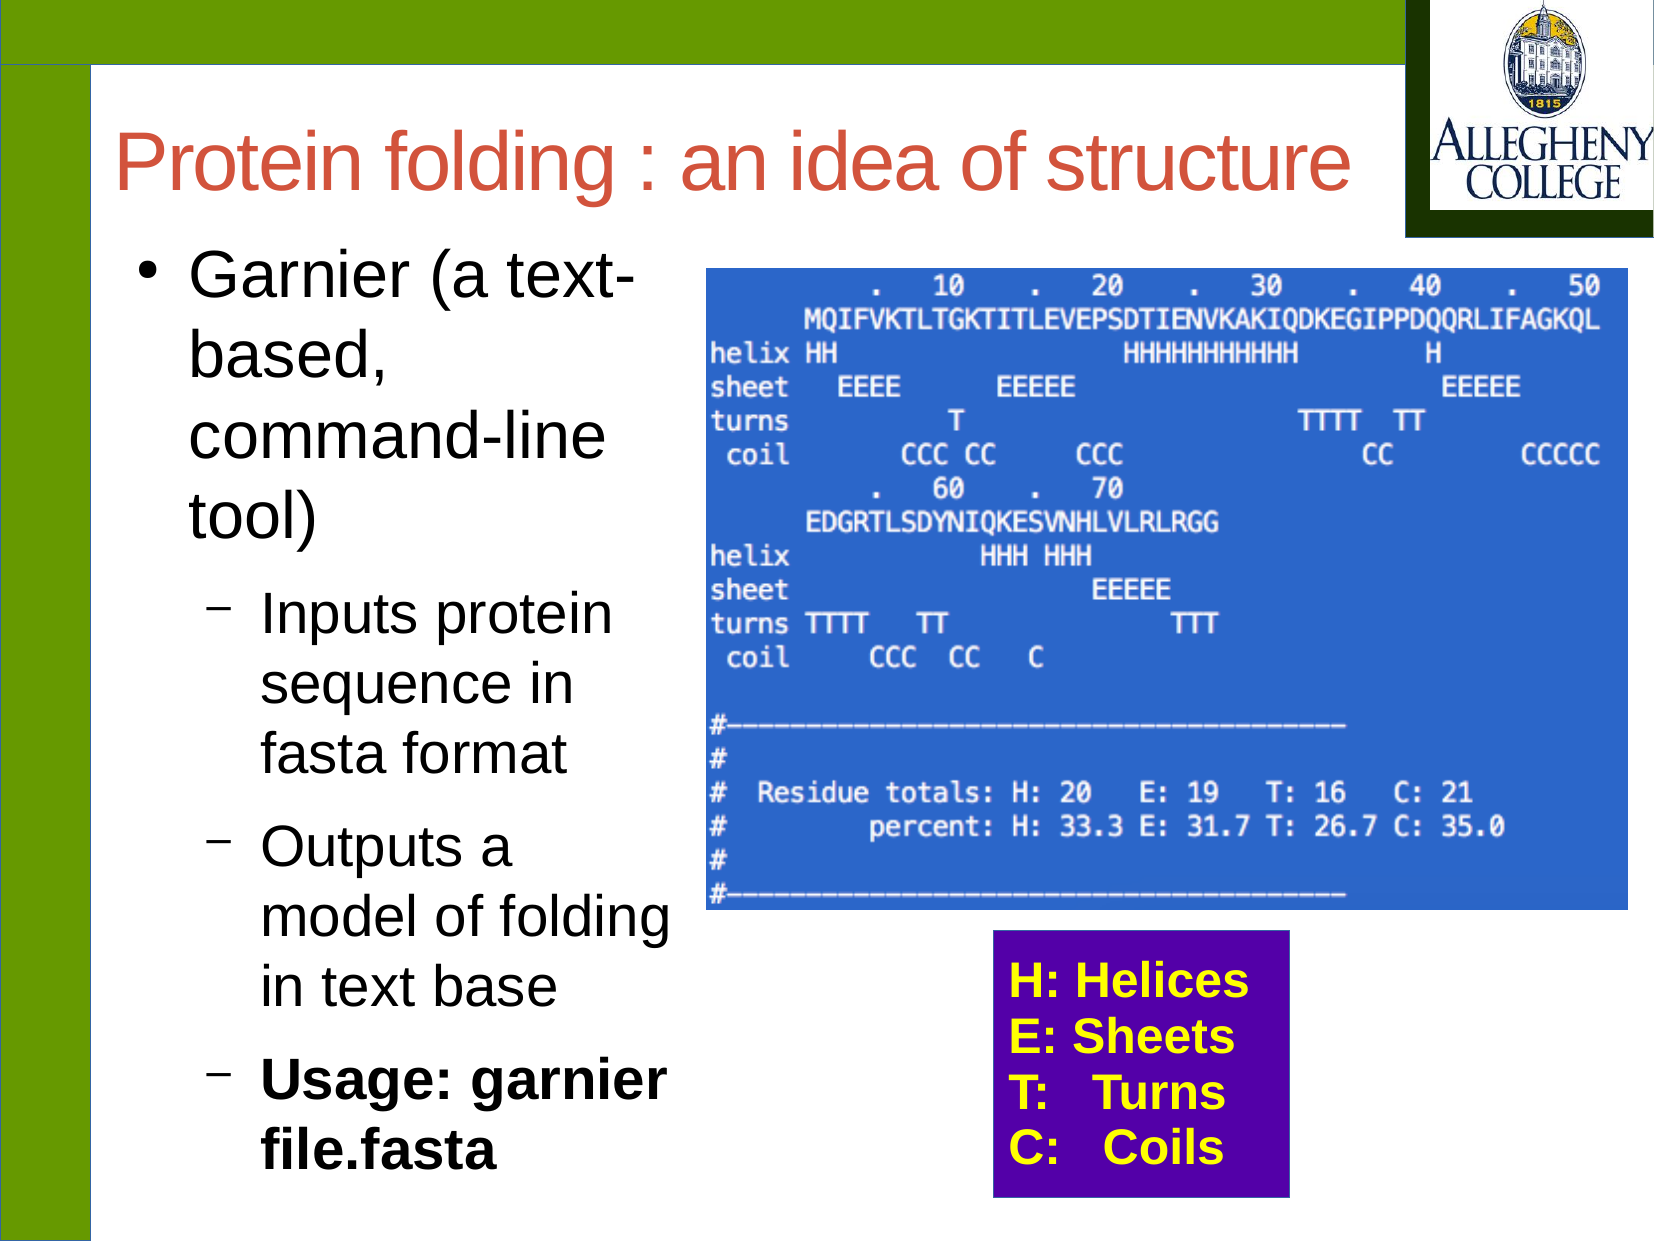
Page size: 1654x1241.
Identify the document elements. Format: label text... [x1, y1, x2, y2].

picture [706, 268, 1628, 910]
picture [1430, 0, 1654, 210]
title Protein folding : an idea of structure [98, 75, 1449, 239]
list Garnier (a text-based, command-line tool) Inputs protein sequence in fasta format Outputs a model of folding in text base Usage: garnier file.fasta [118, 231, 682, 1186]
text_box [0, 0, 1430, 1241]
text_box [1449, 210, 1654, 238]
text_box H: Helices E: Sheets T: Turns C: Coils [993, 930, 1290, 1198]
